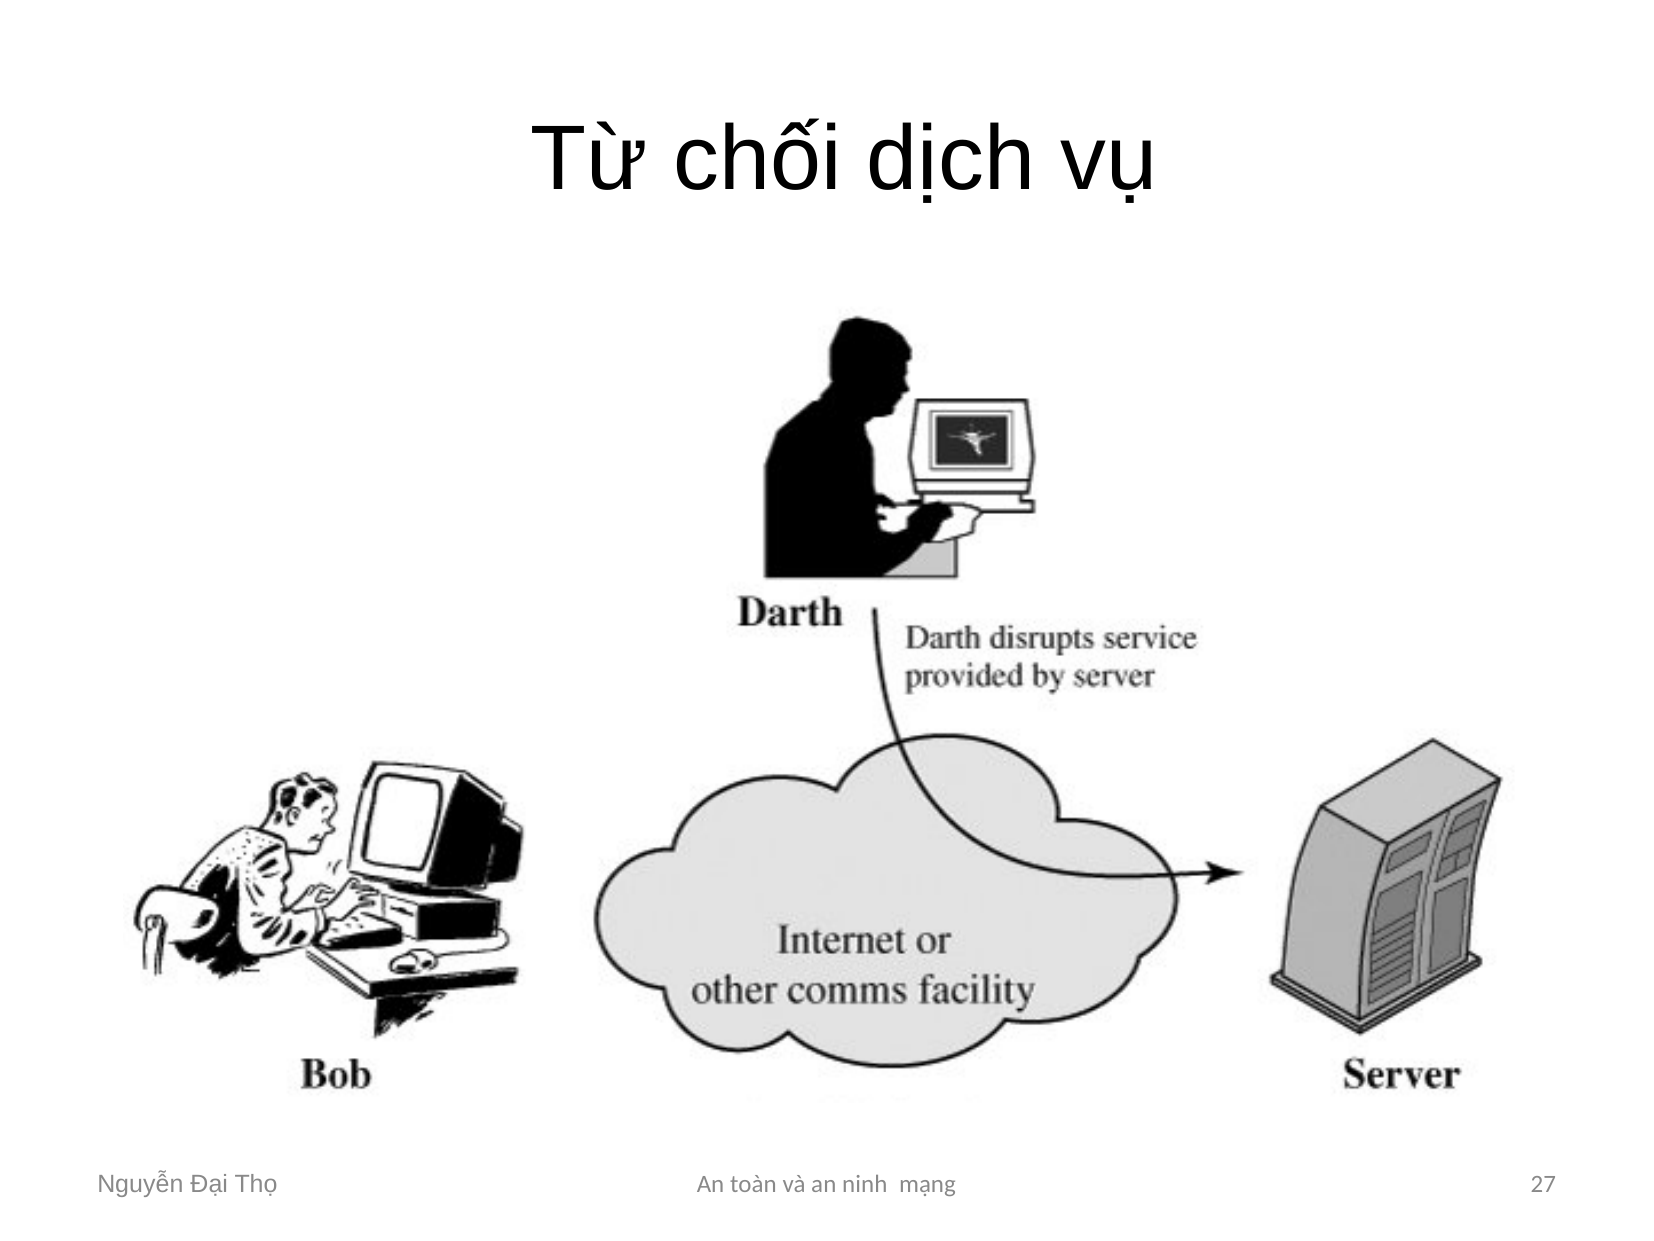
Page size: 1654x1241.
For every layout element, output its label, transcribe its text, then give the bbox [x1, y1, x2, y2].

text_box <number> [1185, 1149, 1571, 1216]
text_box Nguyễn Đại Thọ [82, 1149, 469, 1216]
picture [123, 303, 1611, 1103]
text_box An toàn và an ninh mạng [564, 1149, 1089, 1216]
title Từ chối dịch vụ [82, 49, 1571, 257]
